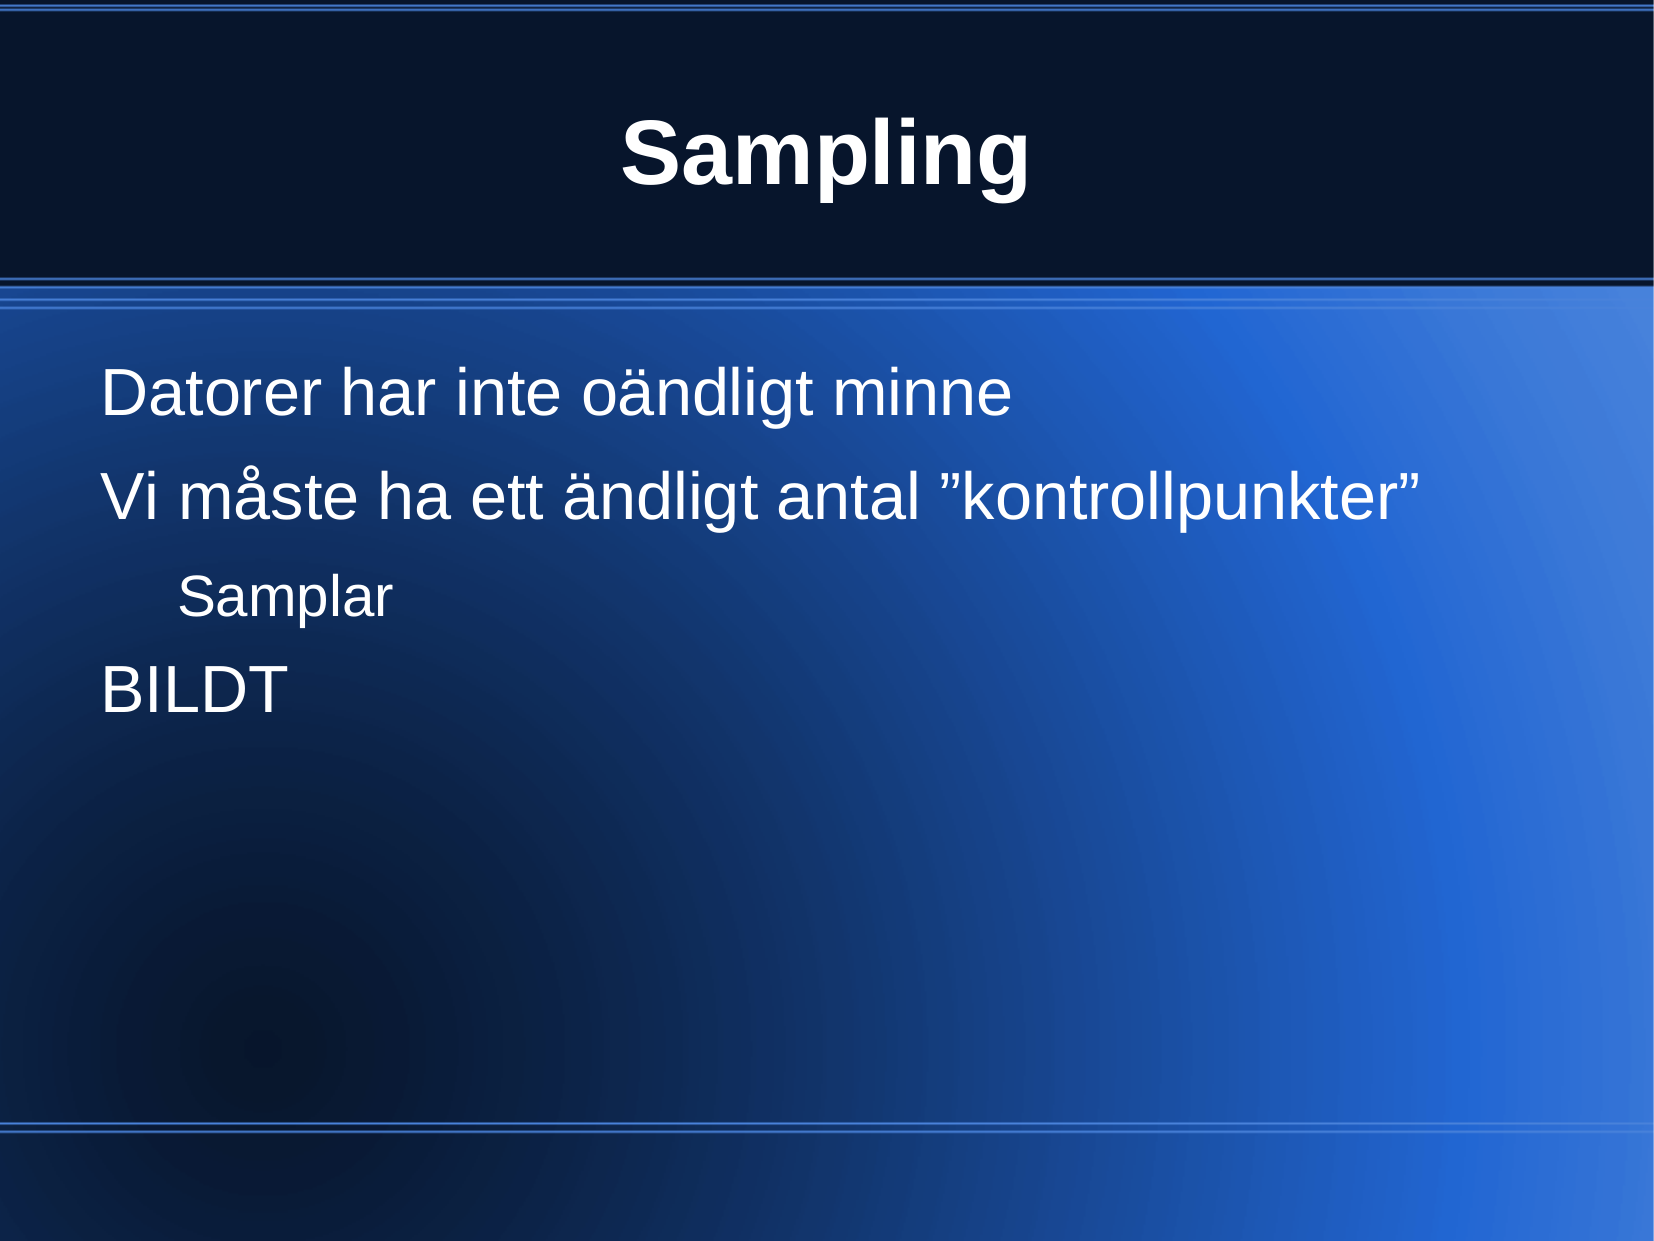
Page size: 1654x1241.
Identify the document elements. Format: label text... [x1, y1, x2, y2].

list Datorer har inte oändligt minne Vi måste ha ett ändligt antal ”kontrollpunkter” Samplar BILDT [82, 355, 1571, 1137]
picture [0, 0, 1654, 1241]
title Sampling [82, 49, 1571, 257]
